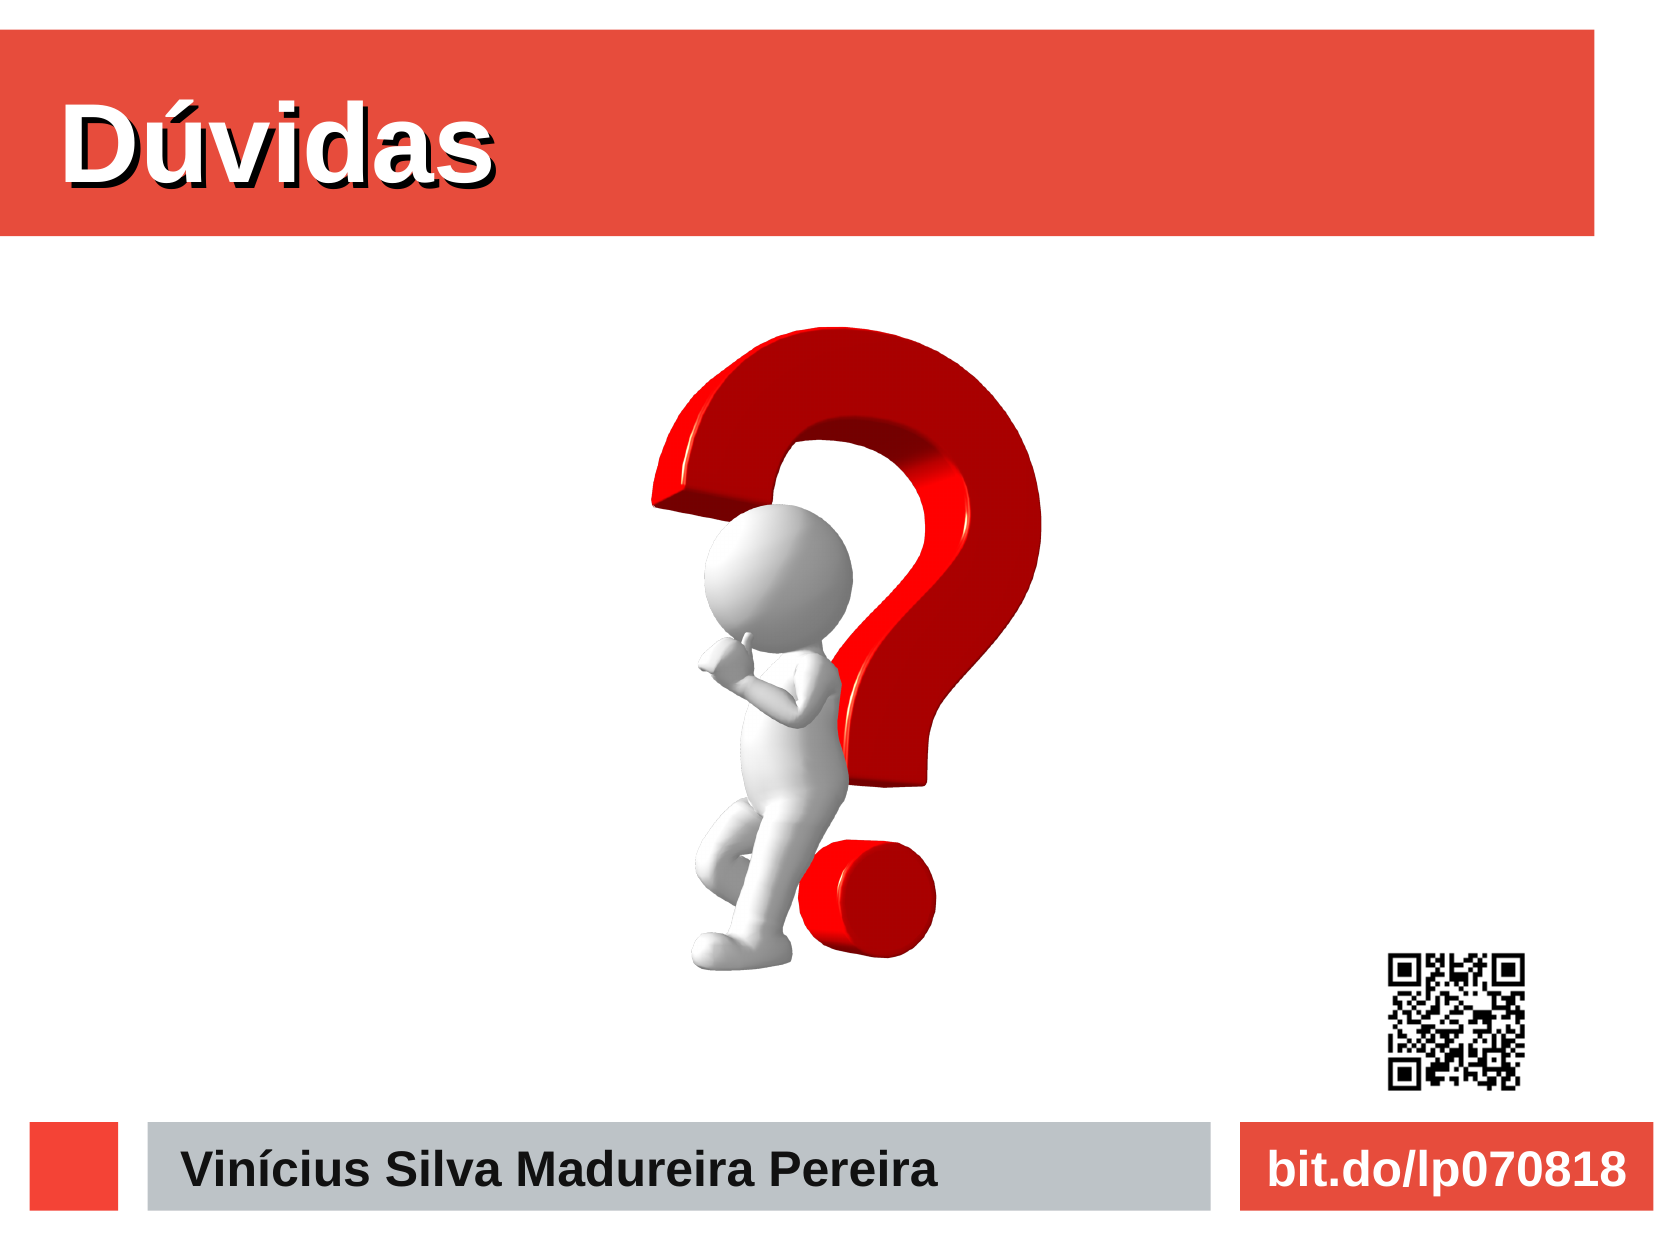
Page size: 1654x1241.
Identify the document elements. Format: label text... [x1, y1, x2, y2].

text_box bit.do/lp070818 [1228, 1133, 1654, 1205]
text_box Vinícius Silva Madureira Pereira [165, 1133, 1170, 1205]
title Dúvidas [59, 59, 1595, 207]
picture [1379, 944, 1536, 1102]
picture [494, 315, 1159, 981]
